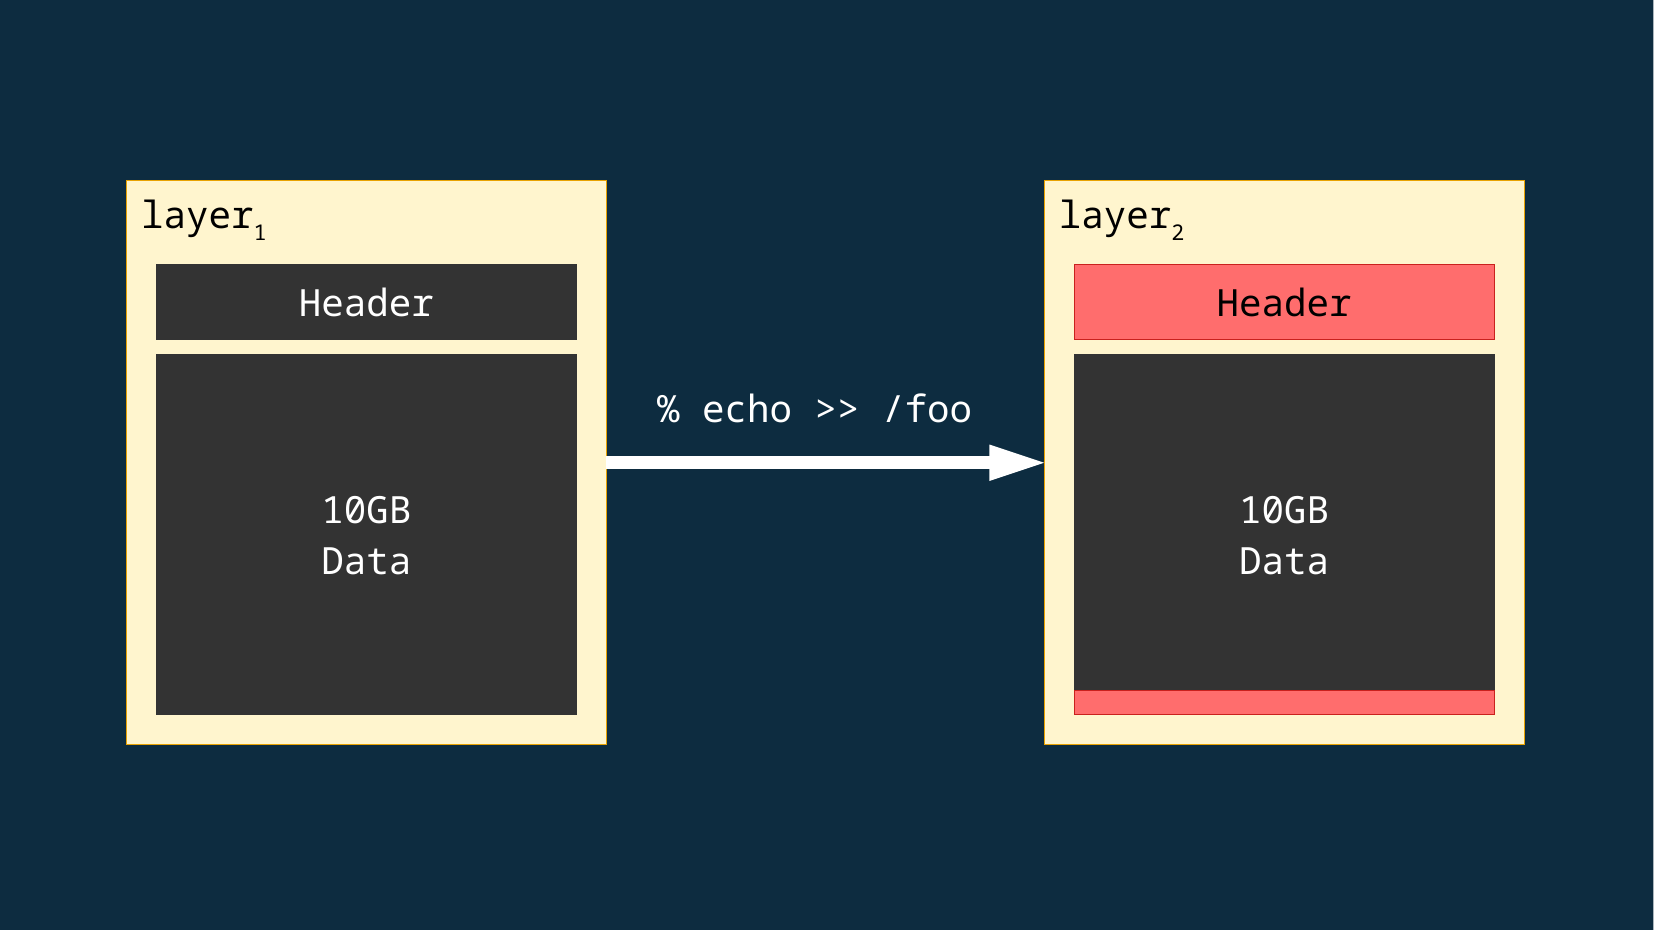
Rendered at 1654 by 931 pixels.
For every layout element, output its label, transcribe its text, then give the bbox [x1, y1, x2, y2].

text_box % echo >> /foo [642, 375, 1033, 438]
text_box layer1 [126, 180, 607, 745]
text_box Header [1074, 264, 1495, 340]
text_box 10GB Data [1074, 354, 1495, 690]
text_box [1074, 690, 1495, 715]
text_box Header [156, 264, 577, 340]
text_box layer2 [1044, 180, 1525, 745]
text_box 10GB Data [156, 354, 577, 715]
